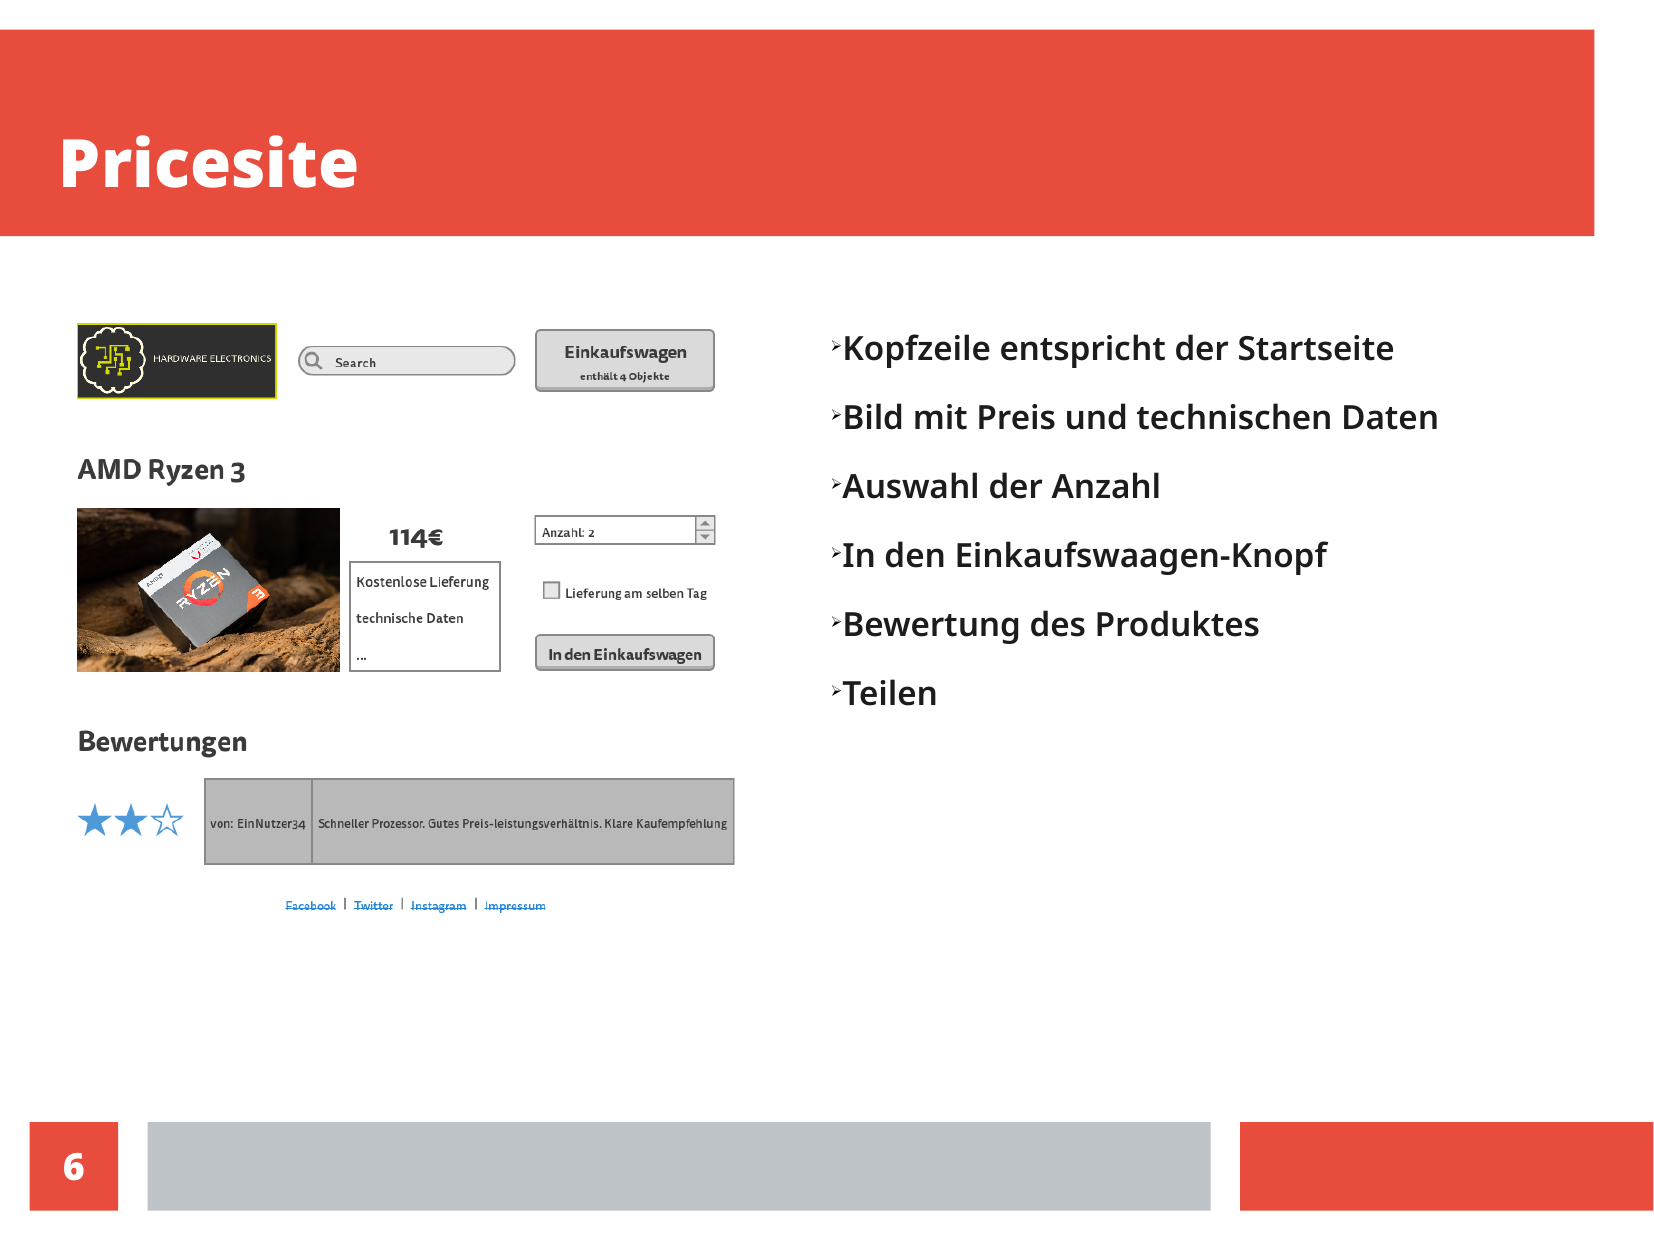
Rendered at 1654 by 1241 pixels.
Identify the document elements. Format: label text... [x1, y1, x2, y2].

title Pricesite [59, 59, 1595, 207]
picture [58, 318, 1059, 936]
list Kopfzeile entspricht der Startseite Bild mit Preis und technischen Daten Auswahl der Anzahl In den Einkaufswaagen-Knopf Bewertung des Produktes Teilen [830, 324, 1566, 1093]
